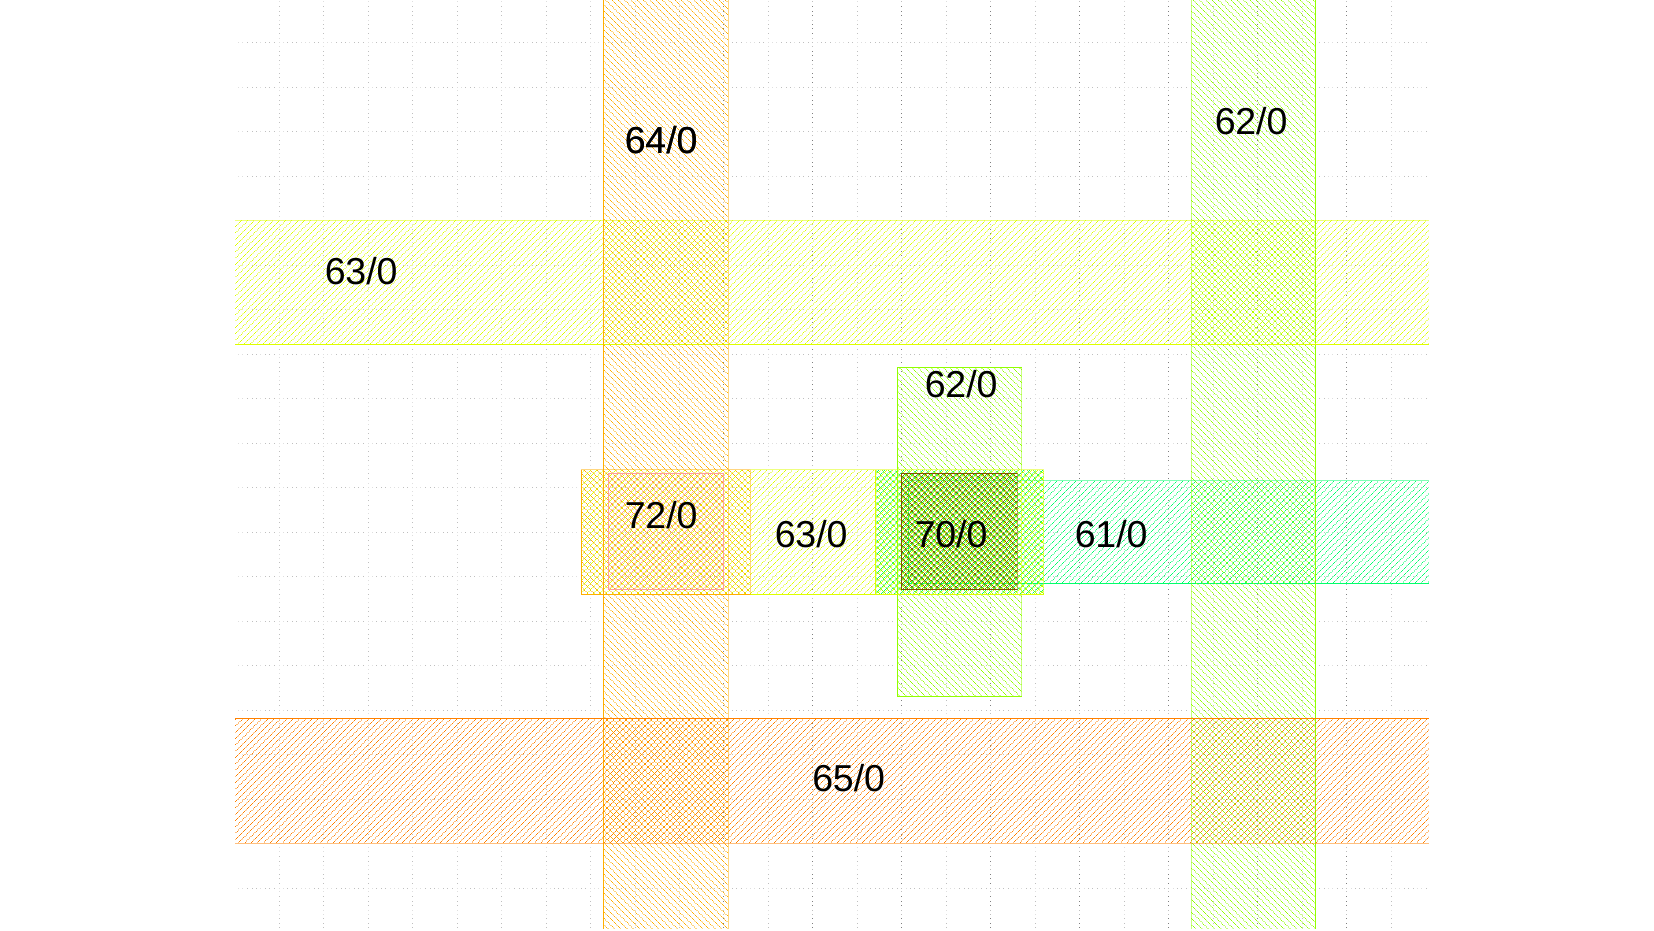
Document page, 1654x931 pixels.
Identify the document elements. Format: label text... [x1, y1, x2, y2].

text_box 63/0 [310, 243, 413, 301]
text_box 62/0 [910, 355, 1013, 413]
text_box 72/0 [610, 487, 713, 545]
text_box 70/0 [900, 505, 1003, 563]
text_box 63/0 [760, 505, 863, 563]
text_box 61/0 [1060, 505, 1163, 563]
picture [235, 0, 1429, 929]
text_box 64/0 [610, 112, 713, 170]
text_box 62/0 [1200, 93, 1303, 151]
text_box 65/0 [797, 750, 901, 807]
